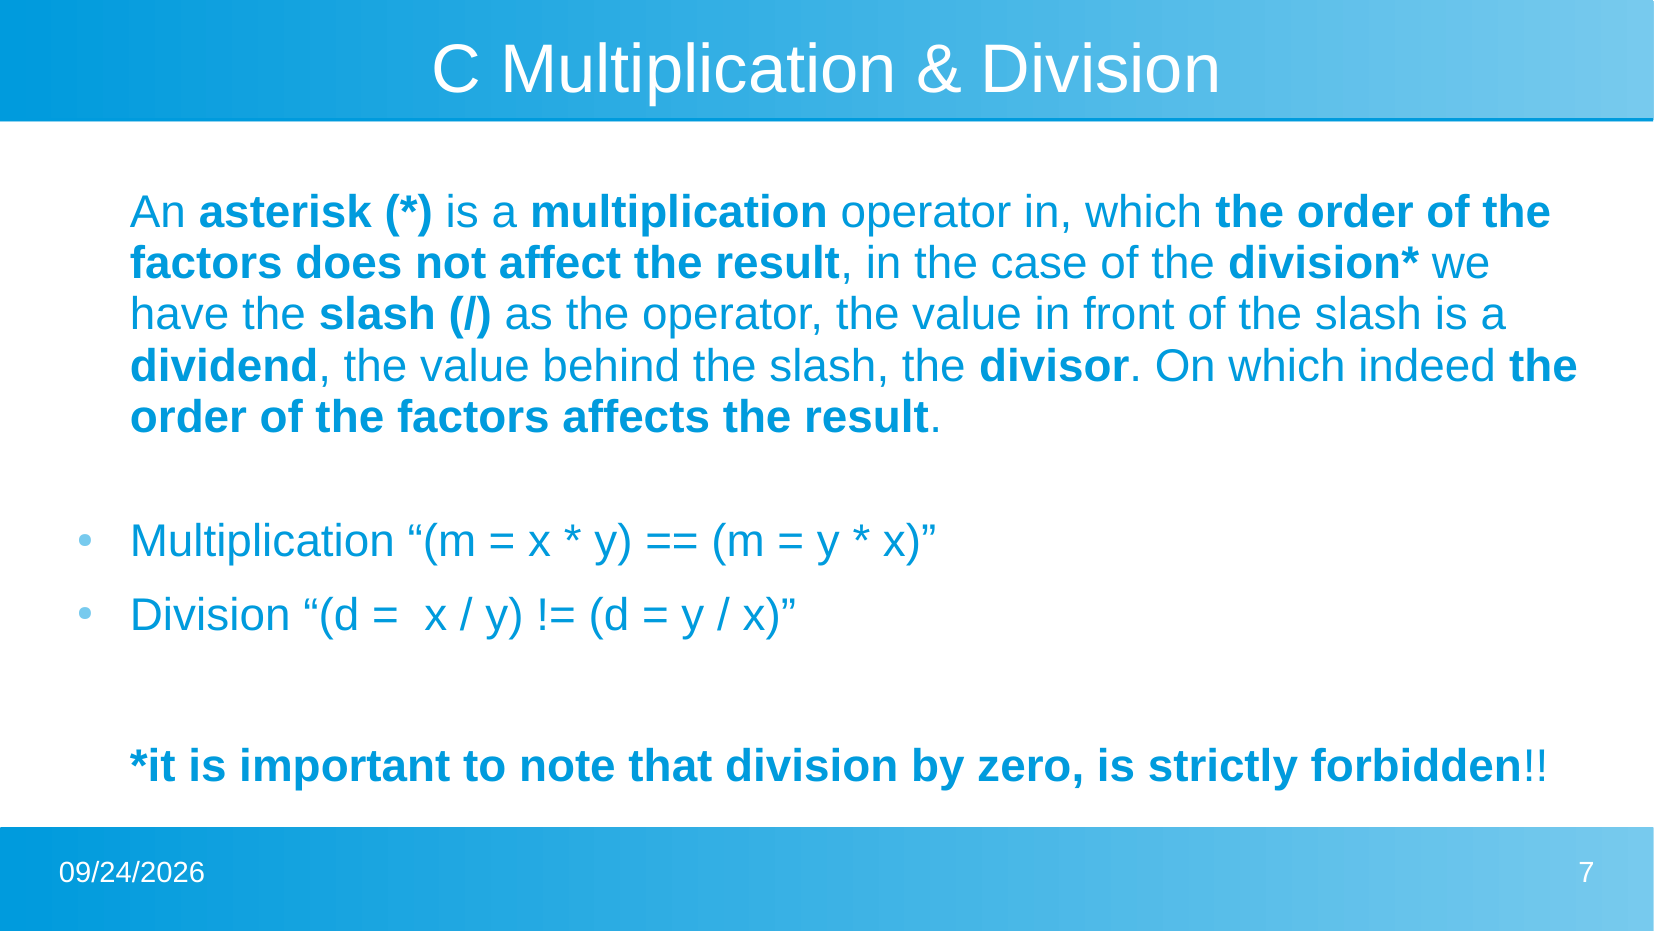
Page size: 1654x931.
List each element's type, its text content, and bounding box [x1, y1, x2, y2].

list An asterisk (*) is a multiplication operator in, which the order of the factors does not affect the result, in the case of the division* we have the slash (/) as the operator, the value in front of the slash is a dividend, the value behind the slash, the divisor. On which indeed the order of the factors affects the result. Multiplication “(m = x * y) == (m = y * x)” Division “(d = x / y) != (d = y / x)” *it is important to note that division by zero, is strictly forbidden!! [59, 107, 1595, 699]
title C Multiplication & Division [59, 29, 1595, 107]
